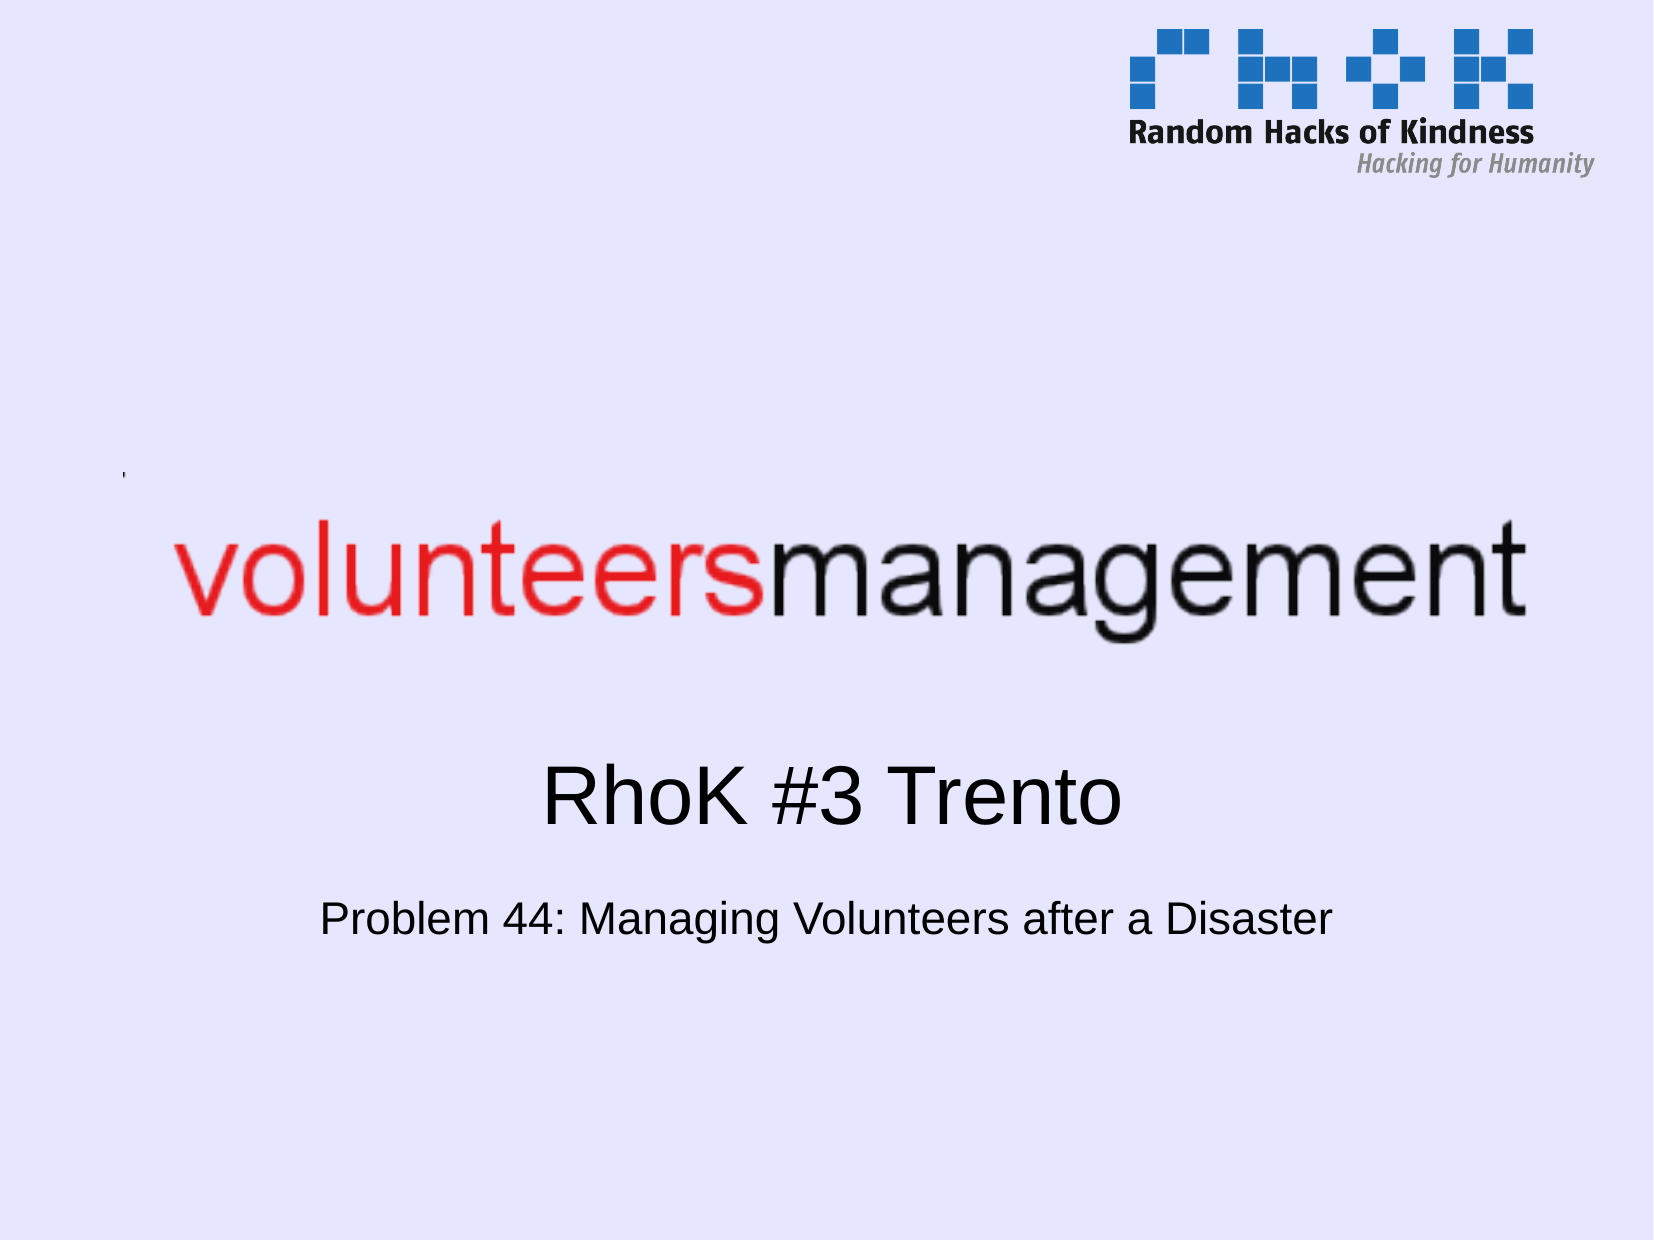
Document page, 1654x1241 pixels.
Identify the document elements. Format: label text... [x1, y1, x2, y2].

picture [1130, 29, 1595, 178]
picture [123, 472, 1548, 680]
text_box Problem 44: Managing Volunteers after a Disaster [0, 885, 1654, 952]
title RhoK #3 Trento [88, 699, 1577, 885]
